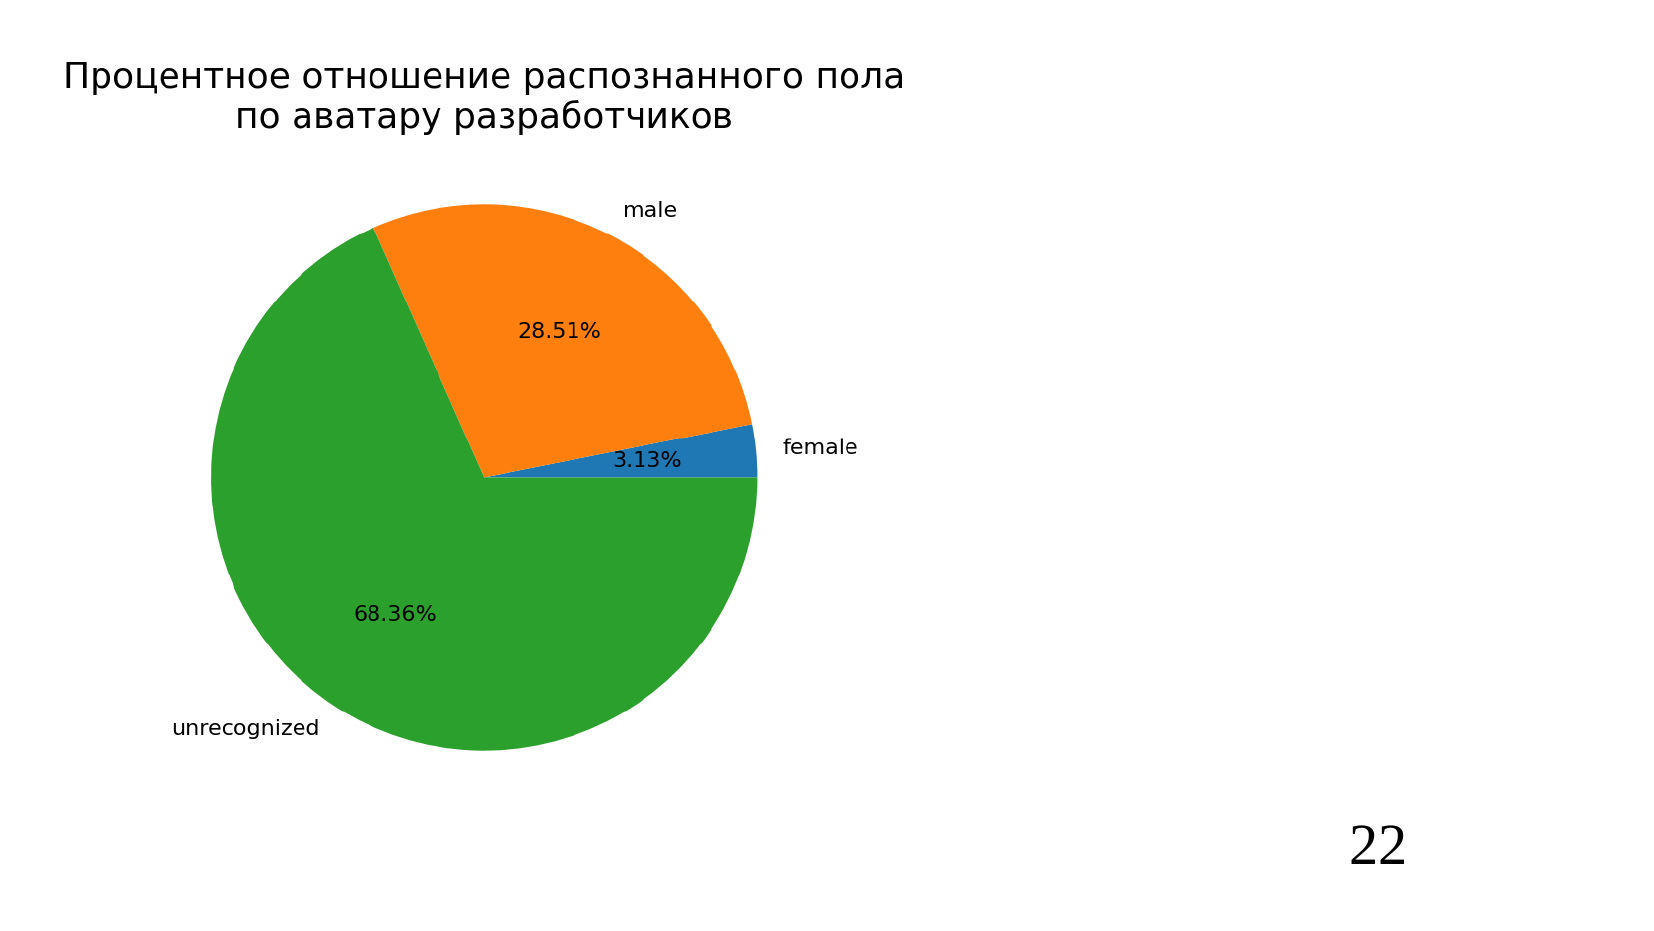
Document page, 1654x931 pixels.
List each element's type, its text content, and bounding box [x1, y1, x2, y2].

title <number> [1092, 767, 1654, 923]
picture [29, 29, 916, 916]
